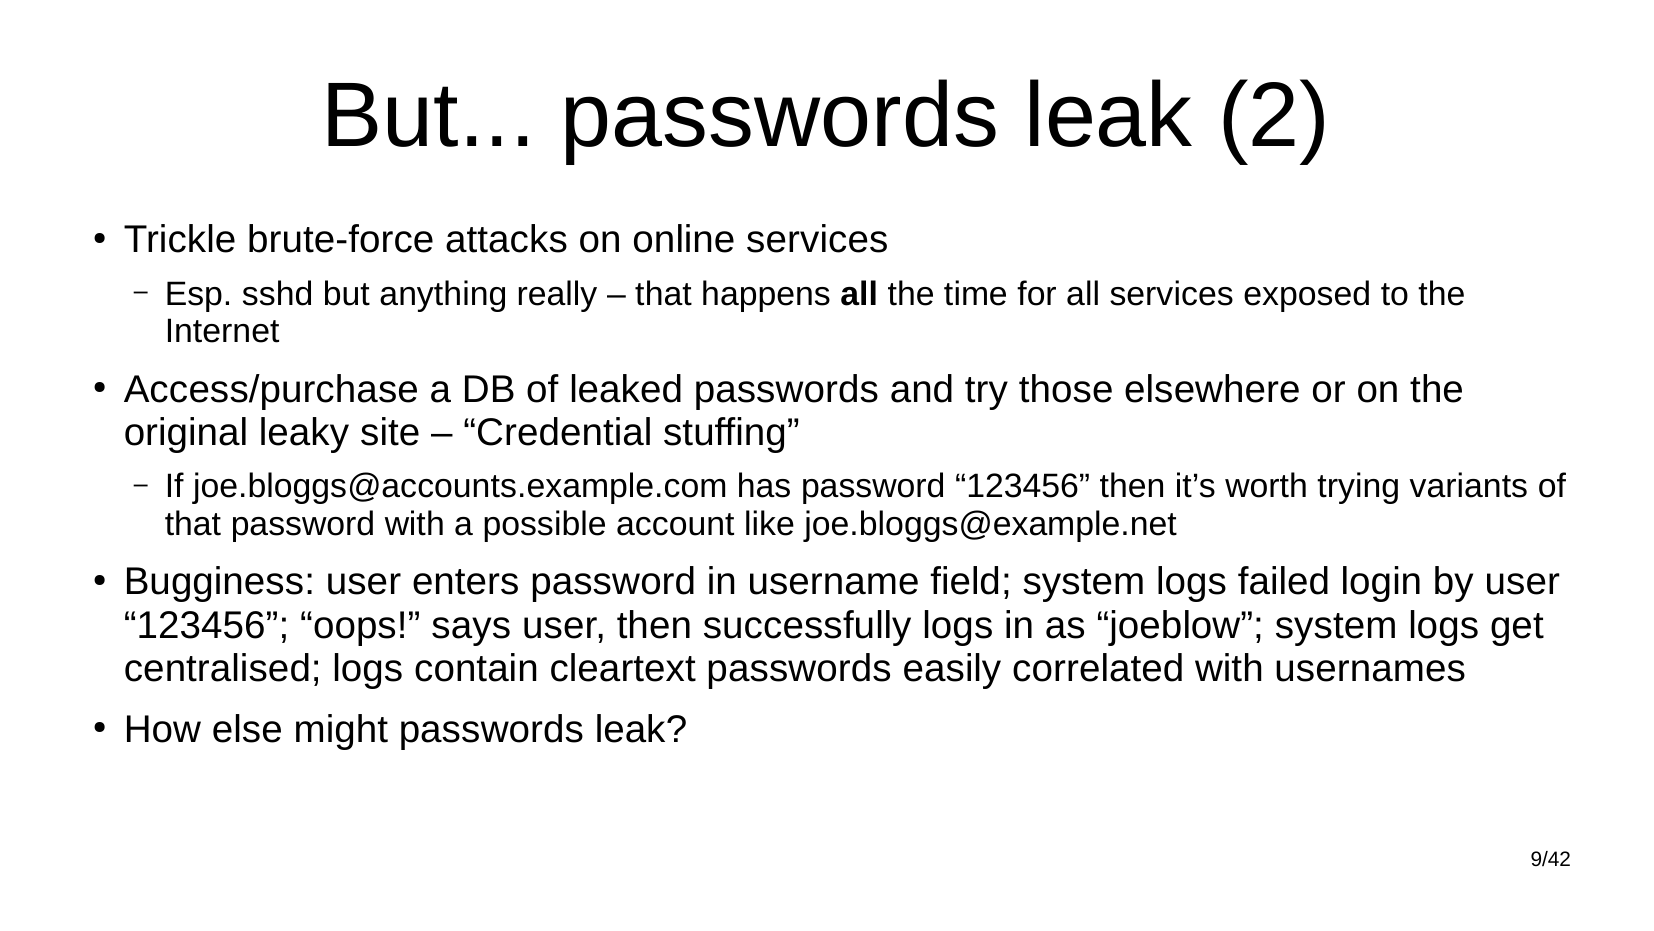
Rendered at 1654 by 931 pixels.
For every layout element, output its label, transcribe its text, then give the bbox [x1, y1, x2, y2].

list Trickle brute-force attacks on online services Esp. sshd but anything really – that happens all the time for all services exposed to the Internet Access/purchase a DB of leaked passwords and try those elsewhere or on the original leaky site – “Credential stuffing” If joe.bloggs@accounts.example.com has password “123456” then it’s worth trying variants of that password with a possible account like joe.bloggs@example.net Bugginess: user enters password in username field; system logs failed login by user “123456”; “oops!” says user, then successfully logs in as “joeblow”; system logs get centralised; logs contain cleartext passwords easily correlated with usernames How else might passwords leak? [82, 217, 1571, 758]
title But... passwords leak (2) [82, 37, 1571, 193]
